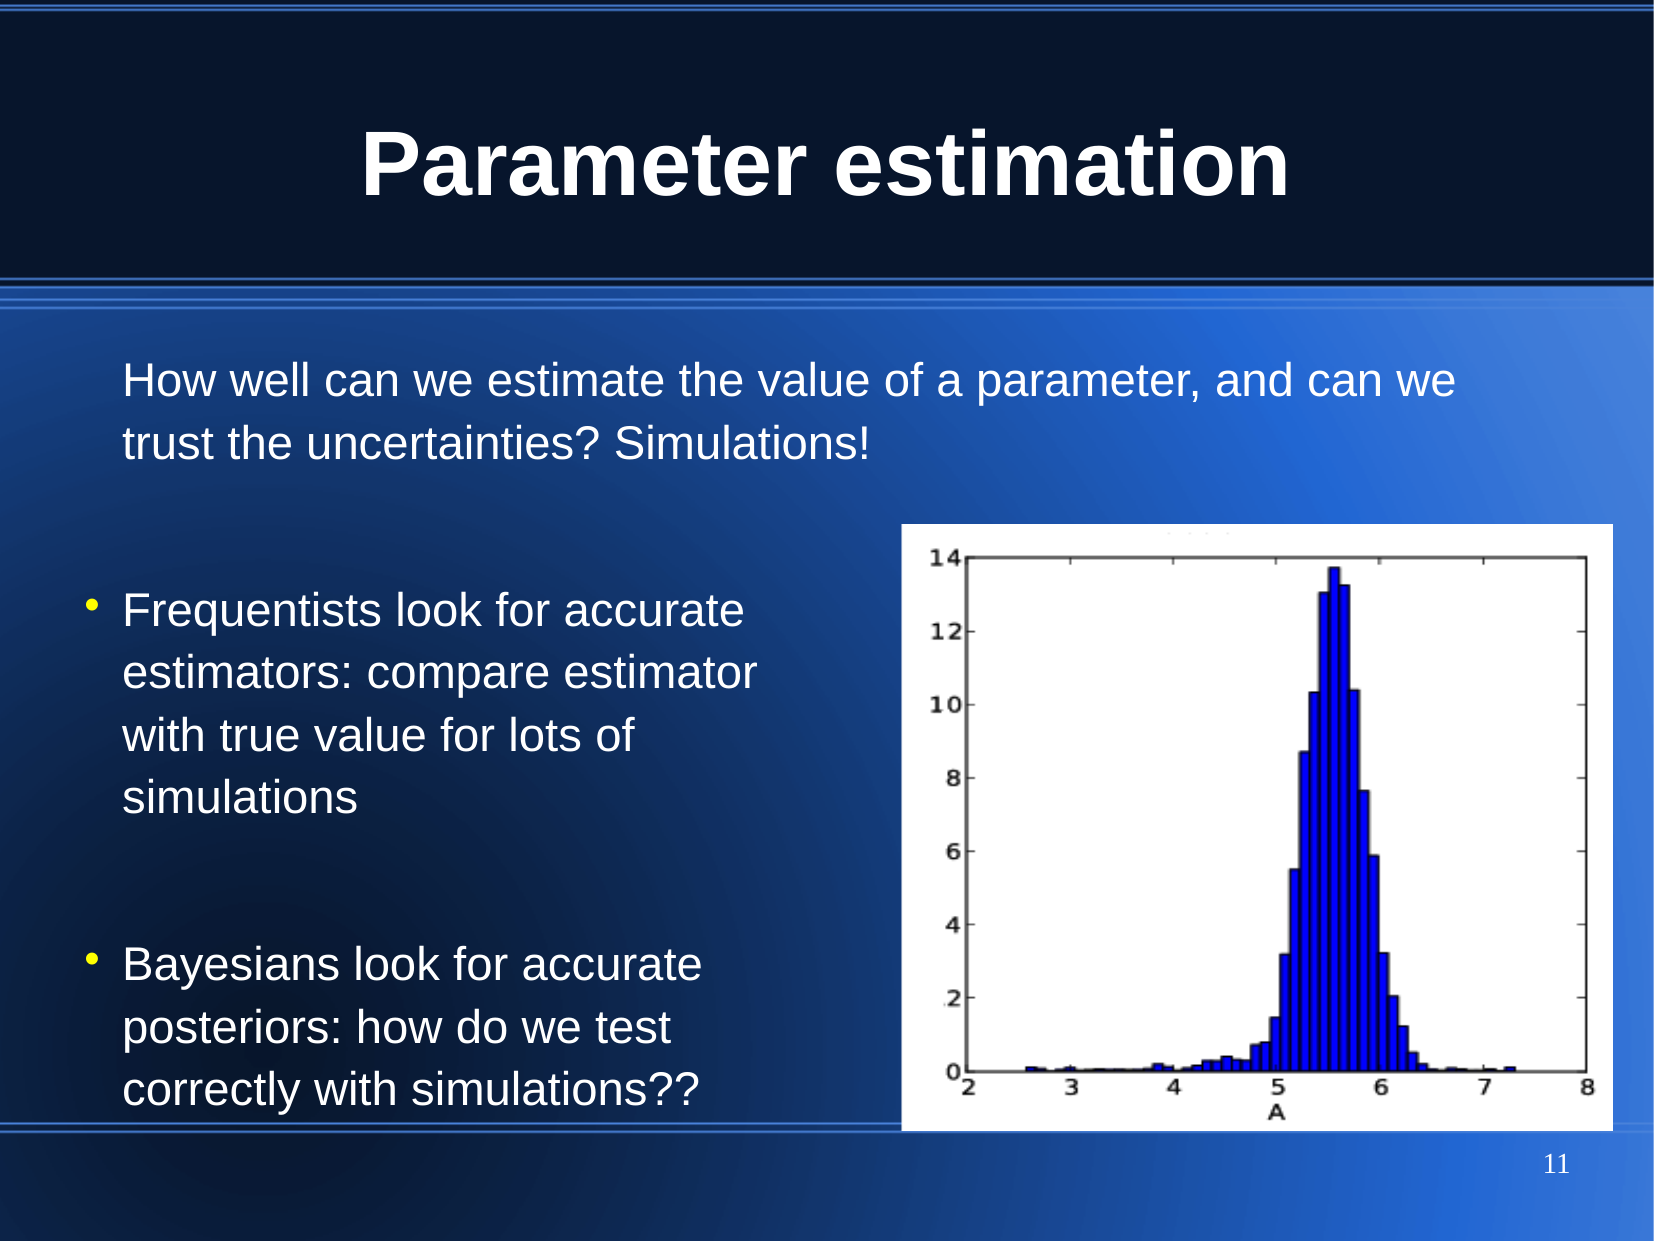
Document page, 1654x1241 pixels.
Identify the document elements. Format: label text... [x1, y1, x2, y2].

picture [0, 0, 1654, 1241]
list How well can we estimate the value of a parameter, and can we trust the uncertainties? Simulations! Frequentists look for accurate estimators: compare estimator with true value for lots of simulations Bayesians look for accurate posteriors: how do we test correctly with simulations?? [71, 343, 1463, 1126]
title Parameter estimation [82, 49, 1571, 257]
